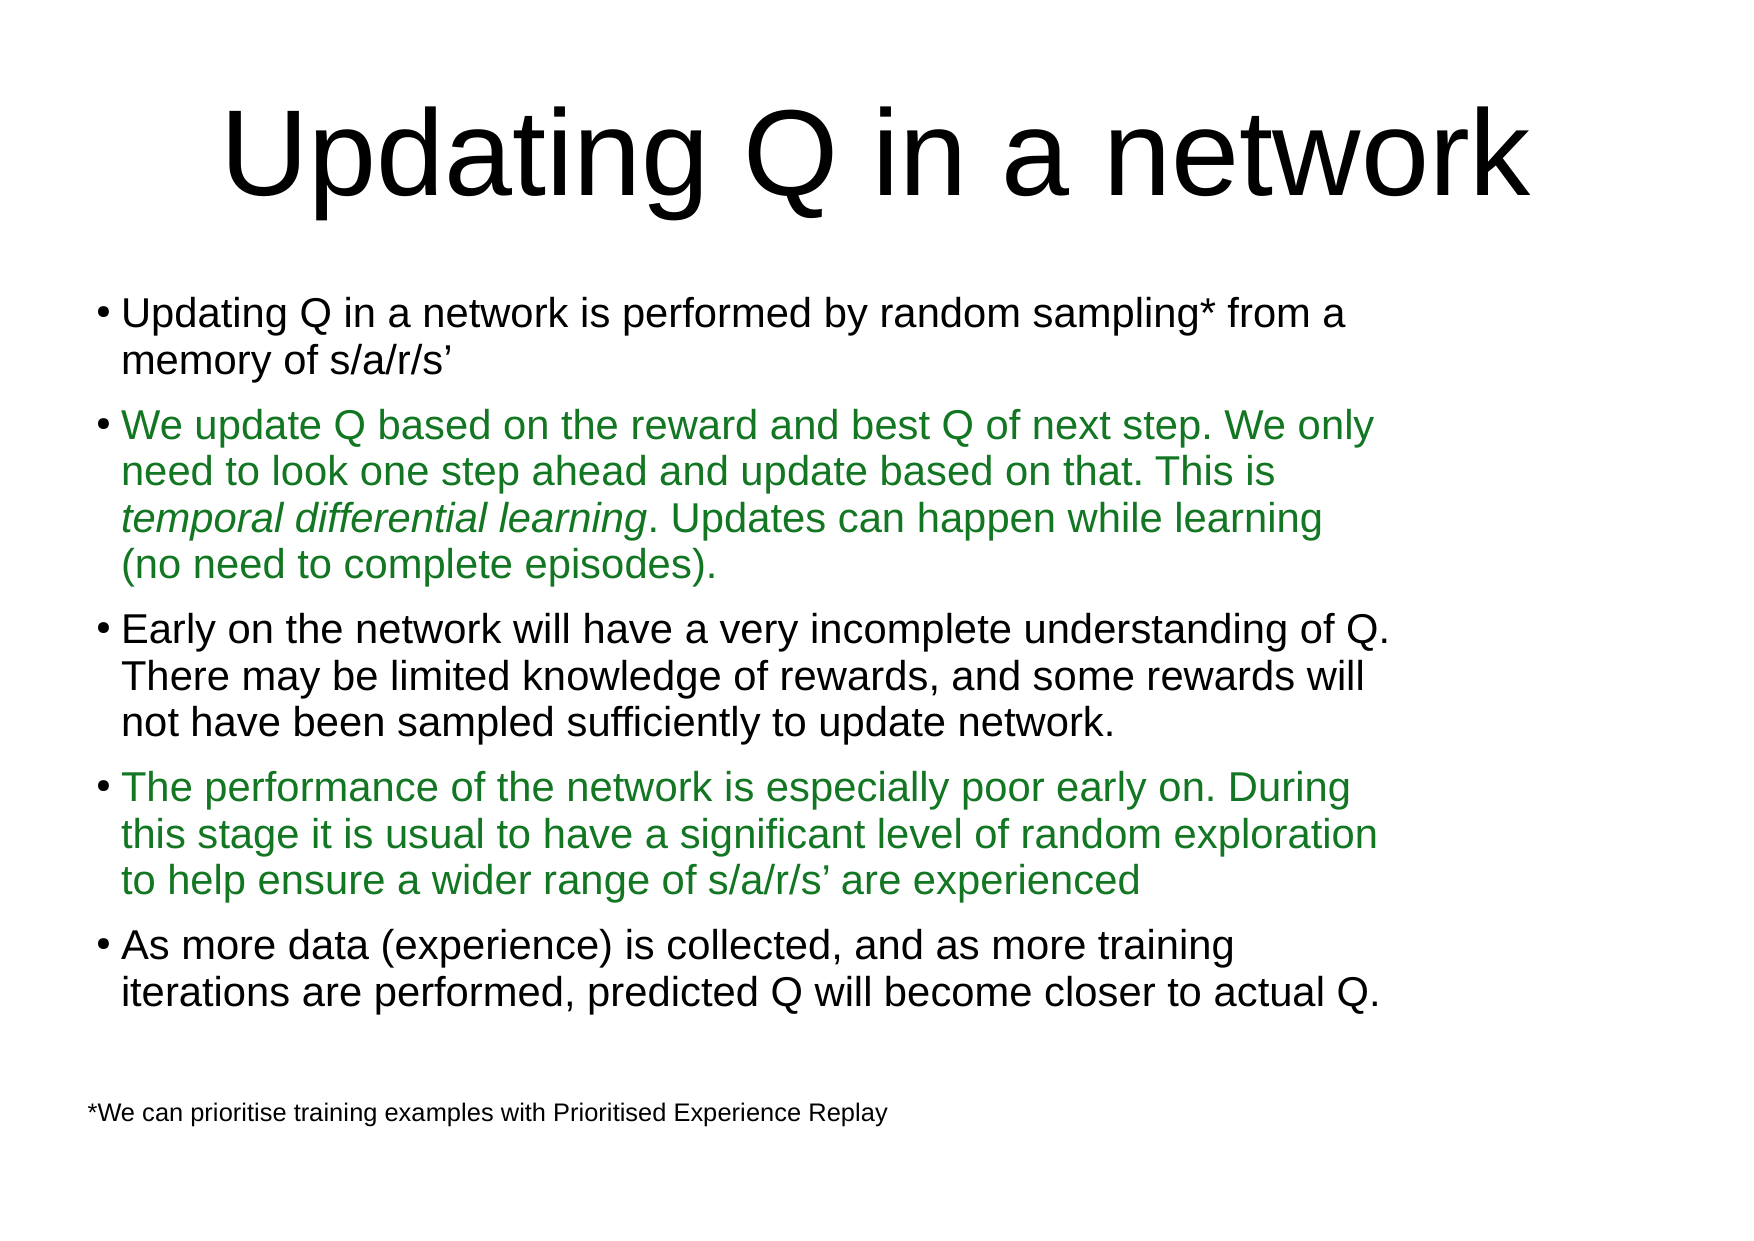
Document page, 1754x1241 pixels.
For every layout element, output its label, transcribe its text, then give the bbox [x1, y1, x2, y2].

list Updating Q in a network is performed by random sampling* from a memory of s/a/r/s’ We update Q based on the reward and best Q of next step. We only need to look one step ahead and update based on that. This is temporal differential learning. Updates can happen while learning (no need to complete episodes). Early on the network will have a very incomplete understanding of Q. There may be limited knowledge of rewards, and some rewards will not have been sampled sufficiently to update network. The performance of the network is especially poor early on. During this stage it is usual to have a significant level of random exploration to help ensure a wider range of s/a/r/s’ are experienced As more data (experience) is collected, and as more training iterations are performed, predicted Q will become closer to actual Q. *We can prioritise training examples with Prioritised Experience Replay [87, 290, 1394, 1158]
title Updating Q in a network [87, 49, 1667, 257]
